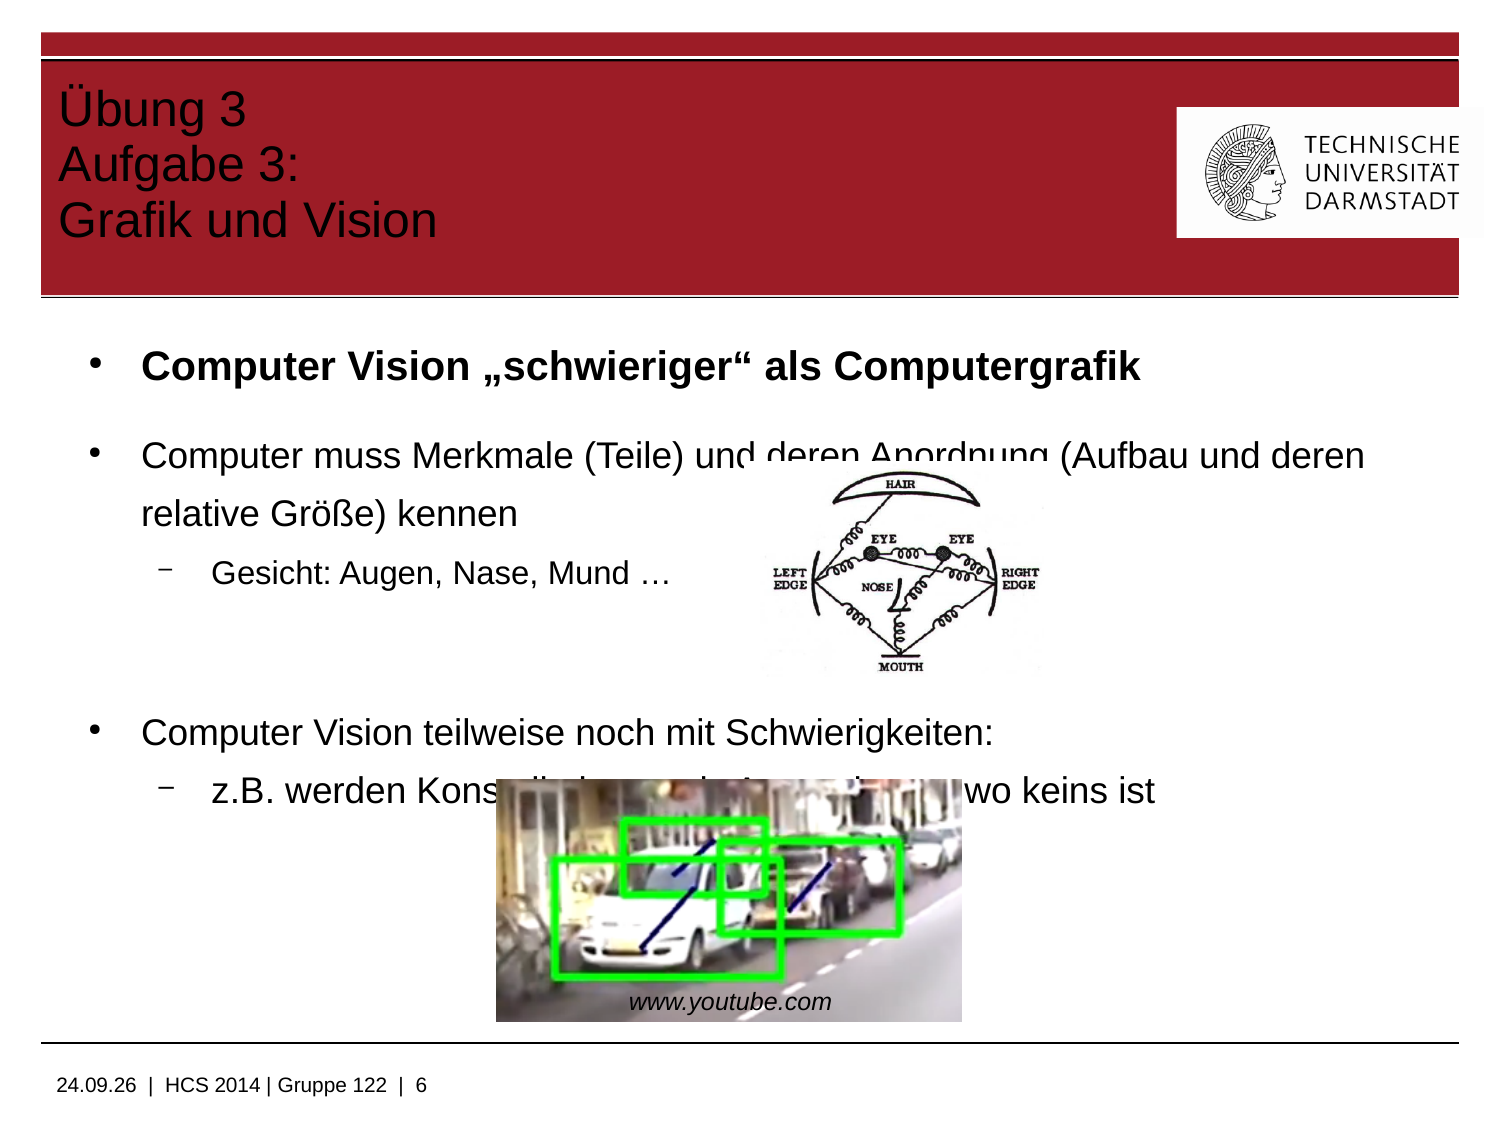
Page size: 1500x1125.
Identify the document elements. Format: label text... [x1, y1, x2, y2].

list Computer Vision „schwieriger“ als Computergrafik Computer muss Merkmale (Teile) und deren Anordnung (Aufbau und deren relative Größe) kennen Gesicht: Augen, Nase, Mund … Computer Vision teilweise noch mit Schwierigkeiten: z.B. werden Konstellationen als Auto erkannt, wo keins ist [70, 324, 1391, 815]
text_box www.youtube.com [614, 980, 848, 1024]
picture [1176, 107, 1484, 238]
picture [744, 461, 1052, 686]
picture [496, 779, 962, 1022]
title Übung 3 Aufgabe 3: Grafik und Vision [58, 80, 1149, 249]
